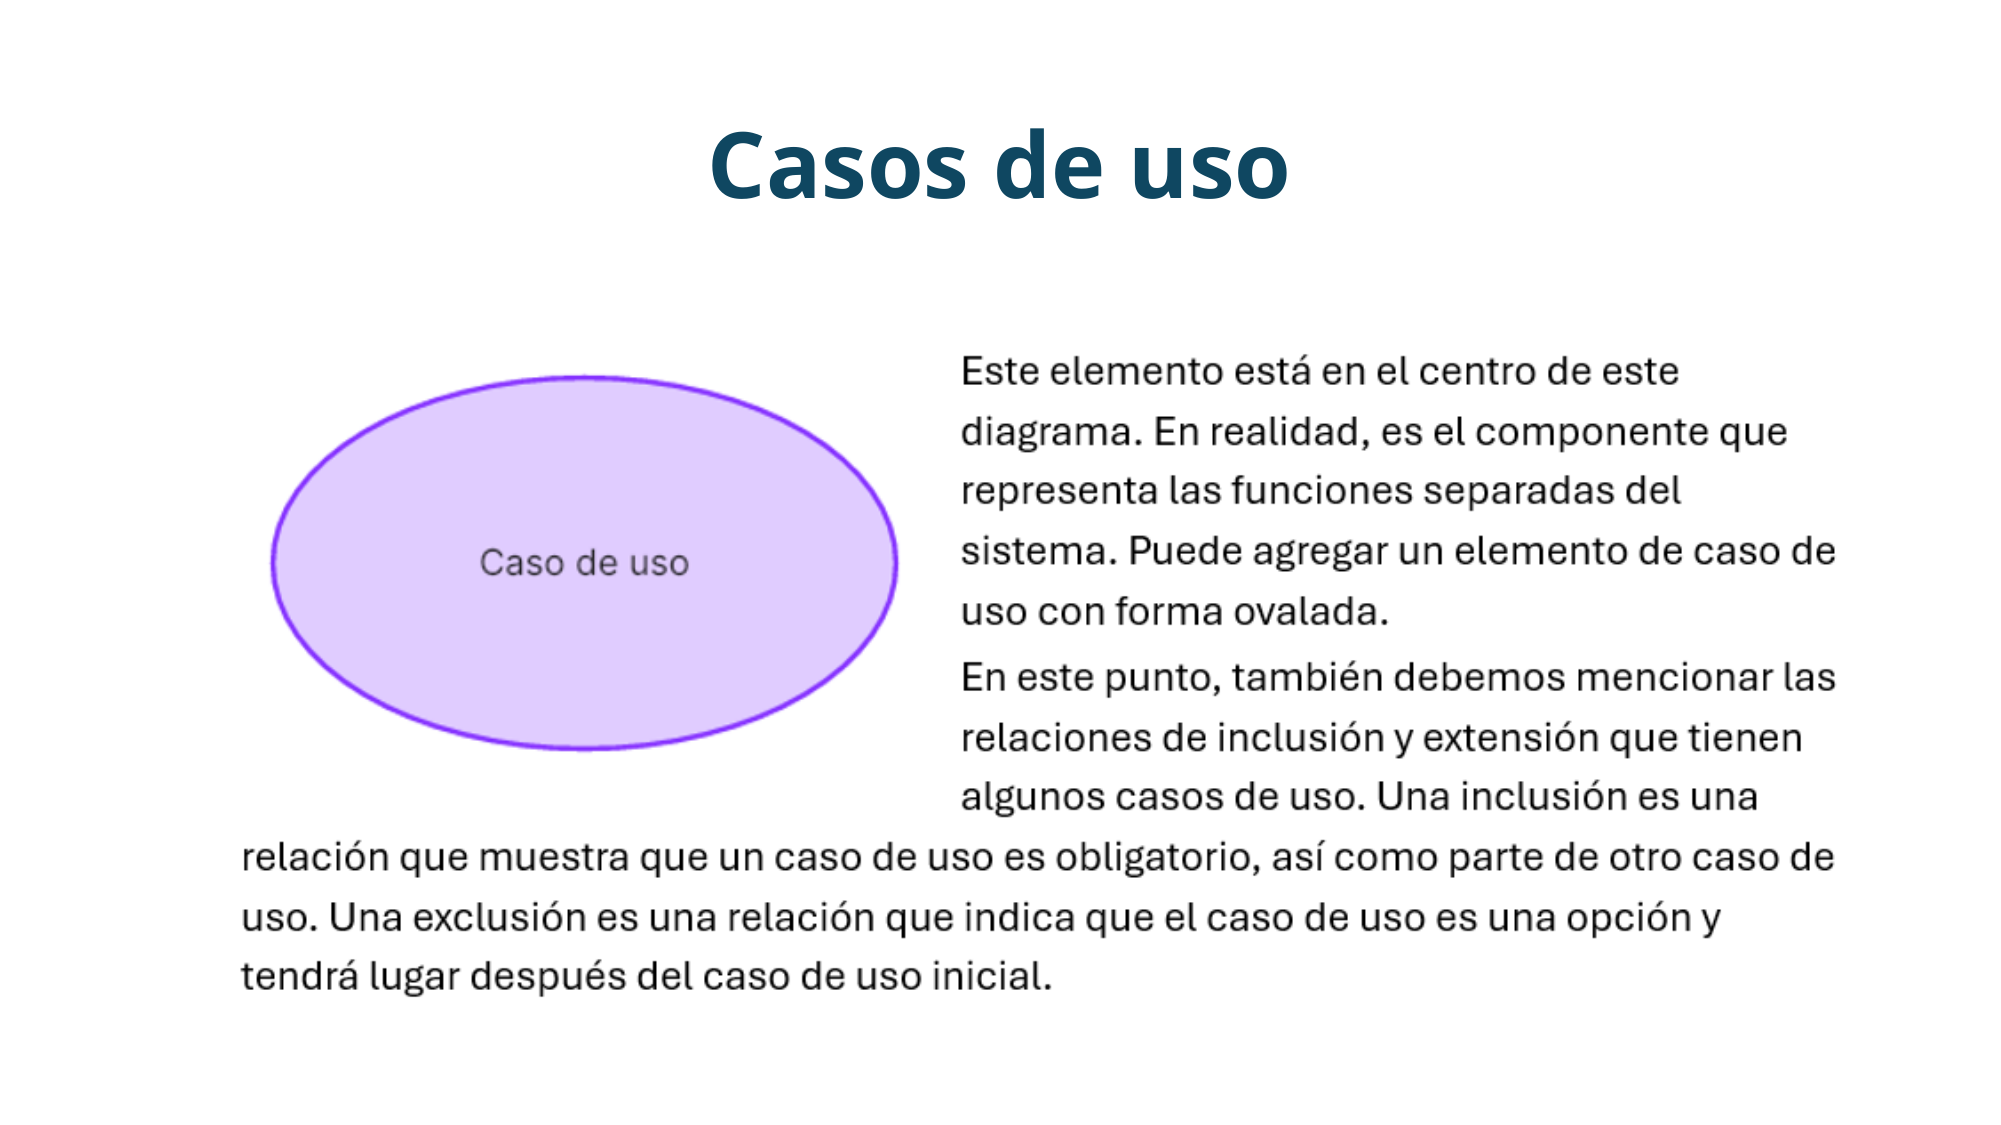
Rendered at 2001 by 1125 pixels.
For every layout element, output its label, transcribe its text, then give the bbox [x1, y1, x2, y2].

title Casos de uso [137, 59, 1863, 278]
picture [234, 328, 1881, 1006]
